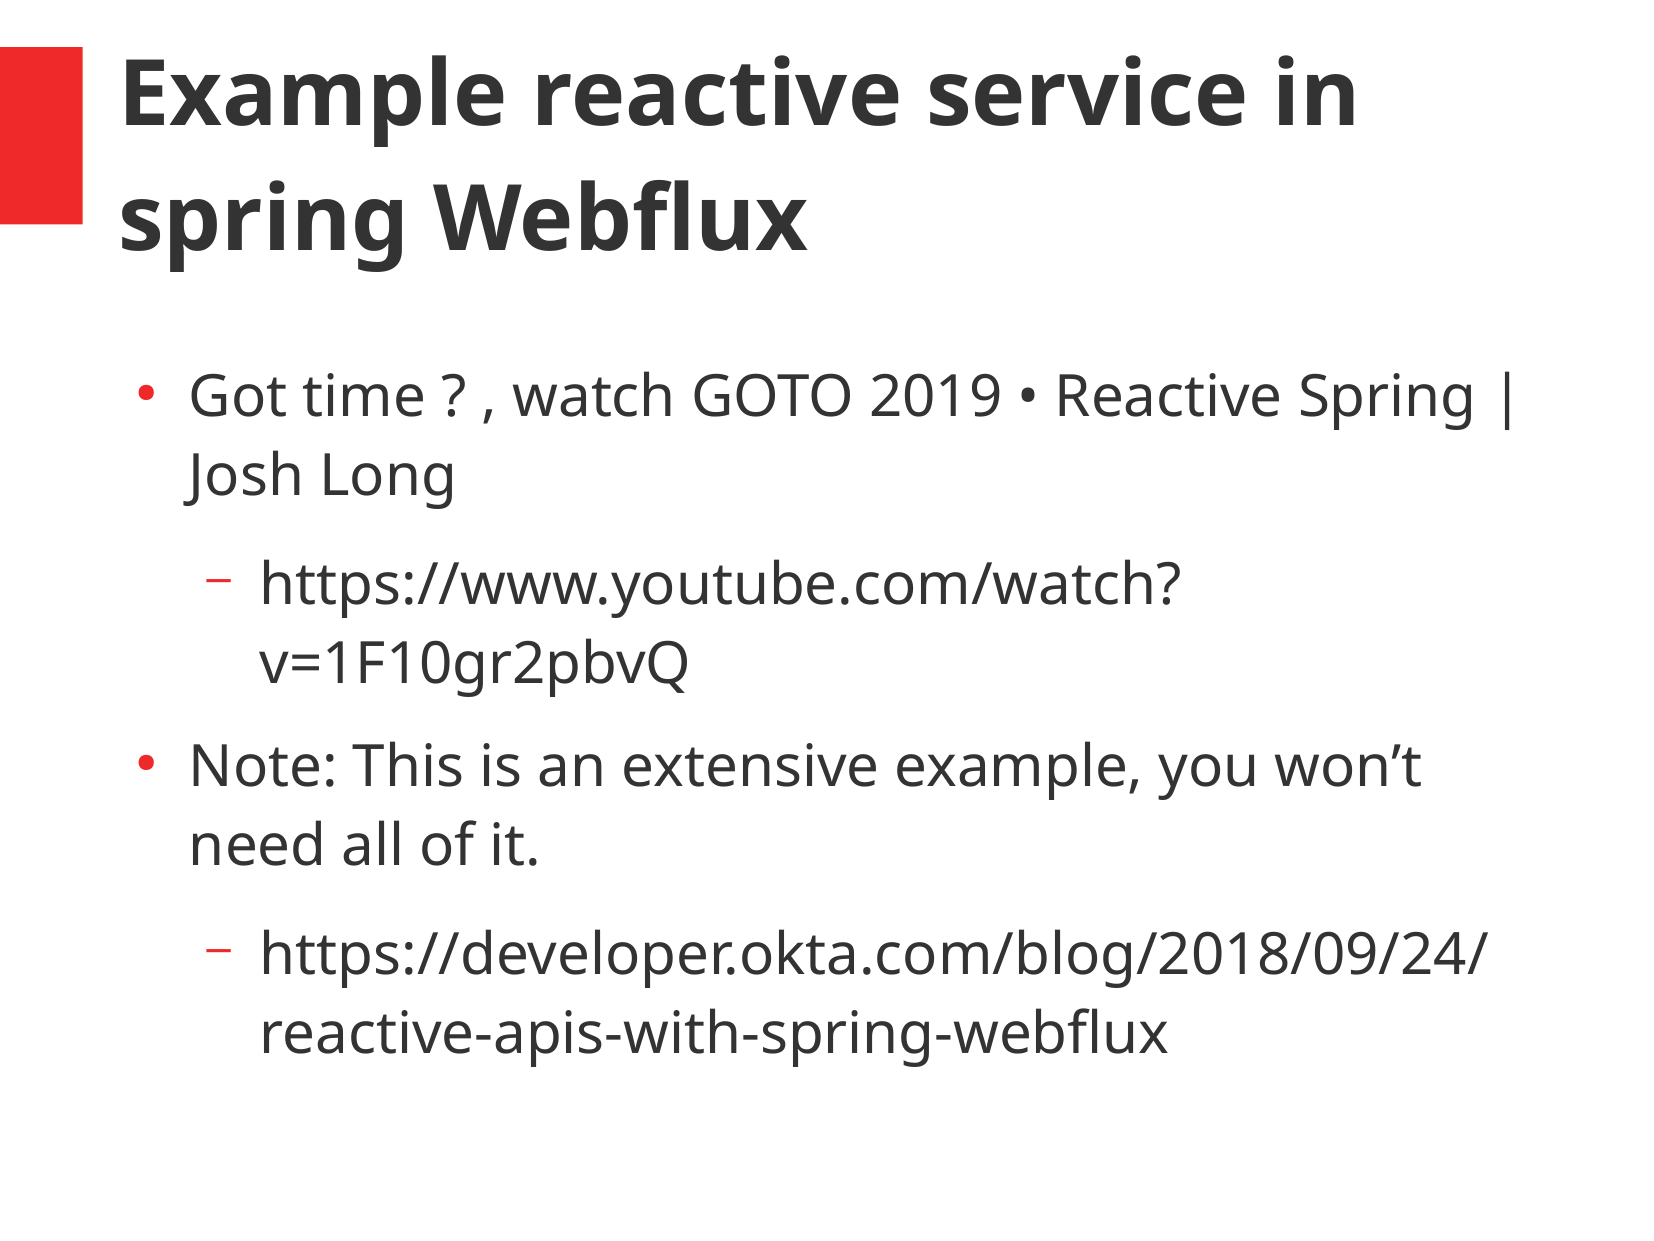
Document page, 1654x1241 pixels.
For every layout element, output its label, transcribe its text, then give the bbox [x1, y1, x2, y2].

title Example reactive service in spring Webflux [118, 45, 1571, 260]
list Got time ? , watch GOTO 2019 • Reactive Spring | Josh Long https://www.youtube.com/watch?v=1F10gr2pbvQ Note: This is an extensive example, you won’t need all of it. https://developer.okta.com/blog/2018/09/24/reactive-apis-with-spring-webflux [118, 354, 1536, 1074]
